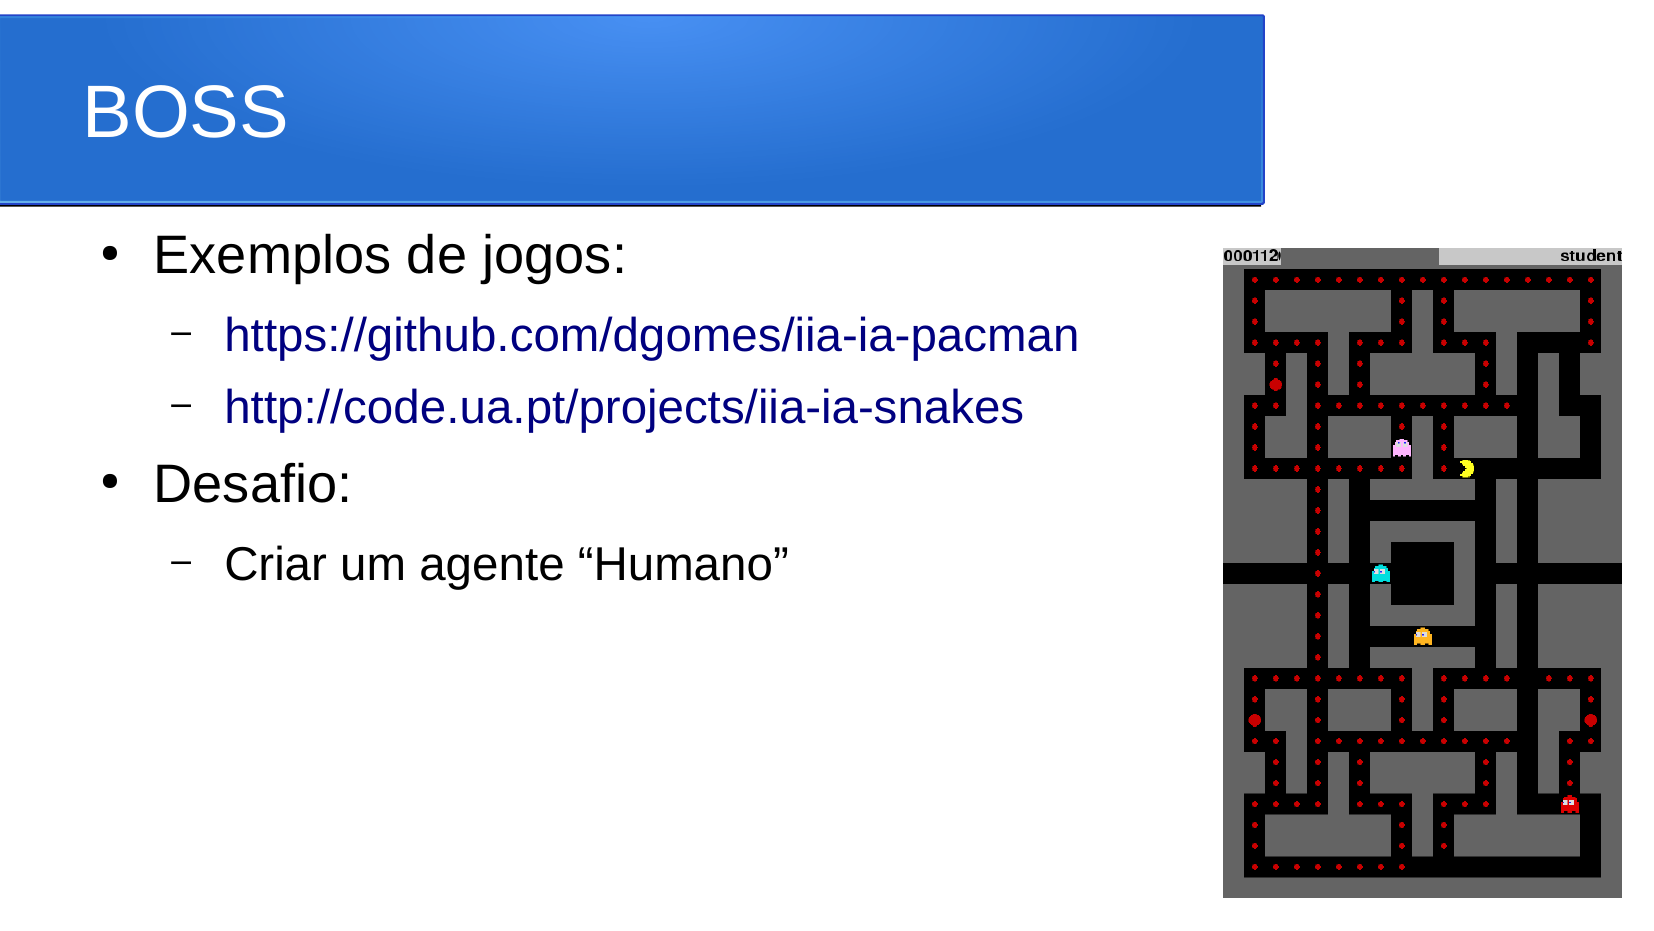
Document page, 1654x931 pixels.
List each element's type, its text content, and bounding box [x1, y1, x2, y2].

list Exemplos de jogos: https://github.com/dgomes/iia-ia-pacman http://code.ua.pt/projects/iia-ia-snakes Desafio: Criar um agente “Humano” [82, 224, 1571, 764]
title BOSS [82, 35, 1235, 189]
picture [1223, 248, 1622, 898]
